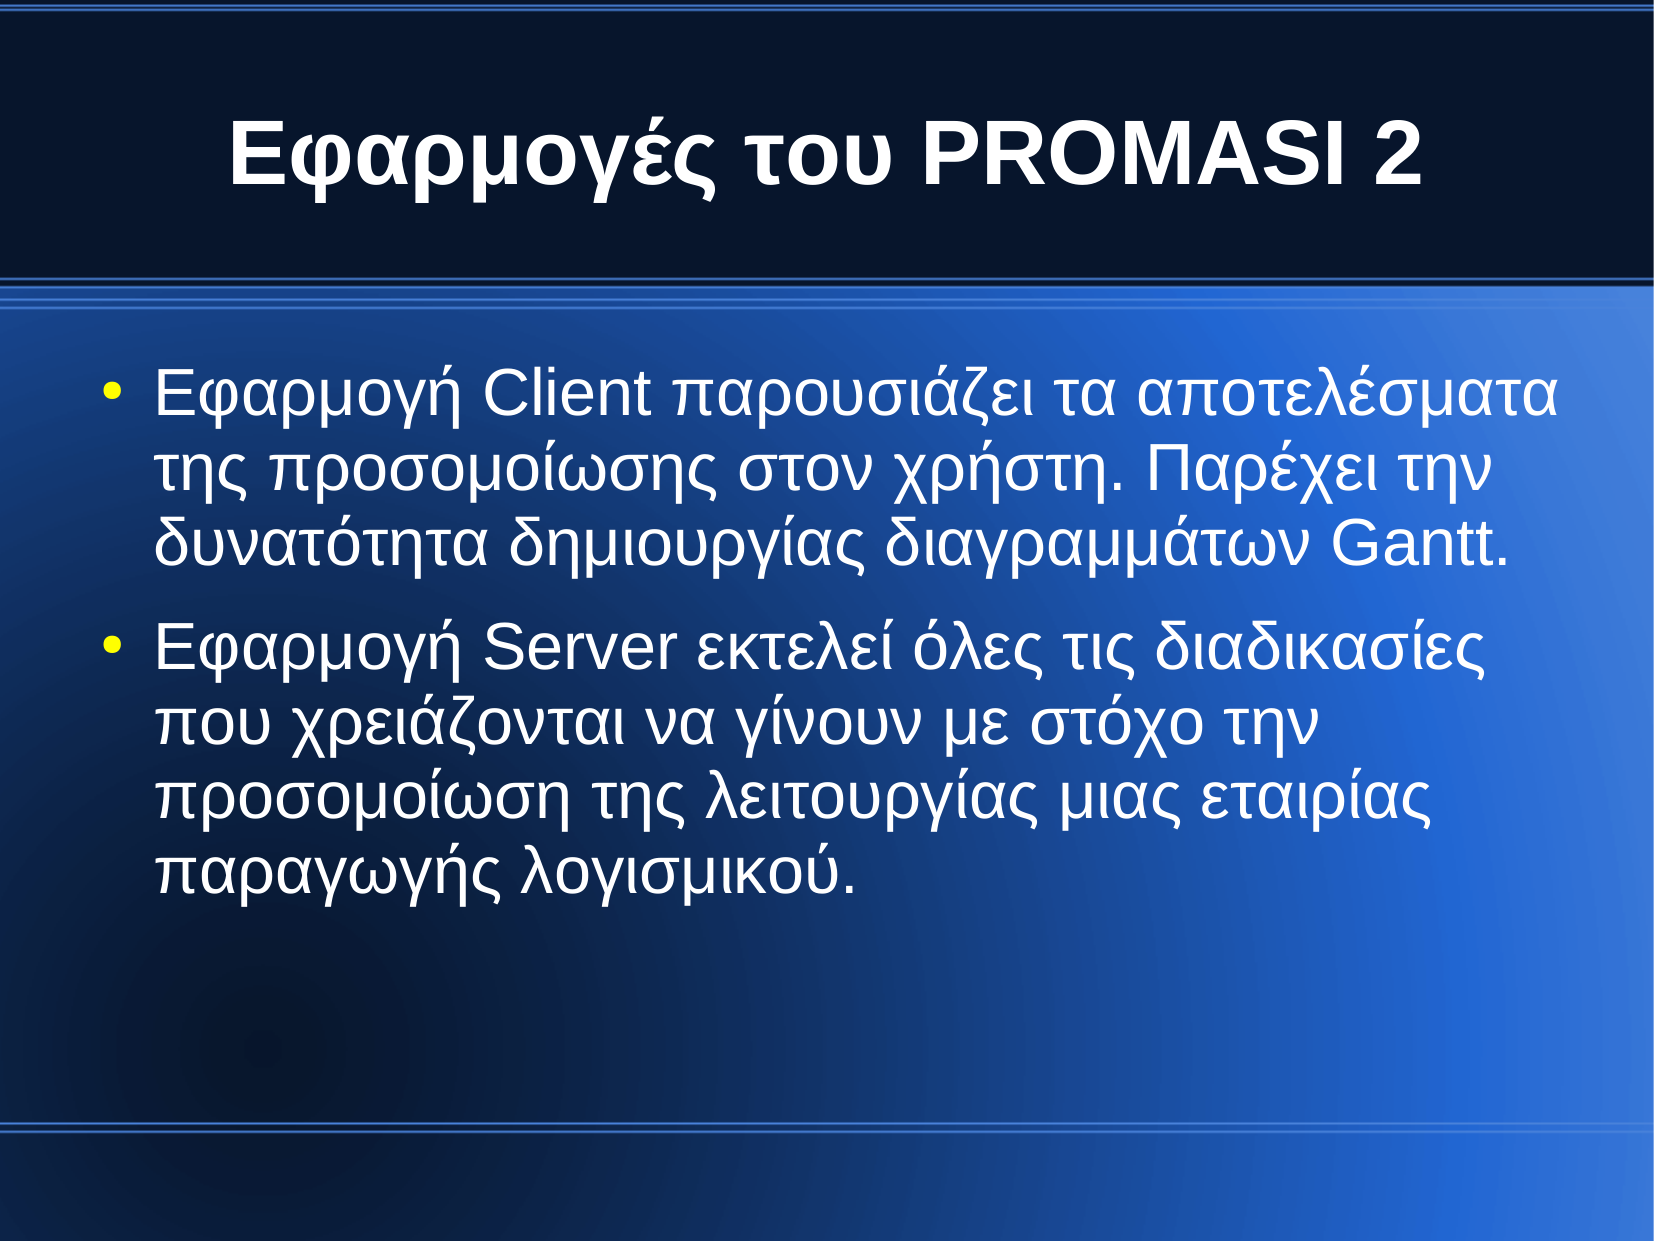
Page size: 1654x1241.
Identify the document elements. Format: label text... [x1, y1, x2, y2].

list Εφαρμογή Client παρουσιάζει τα αποτελέσματα της προσομοίωσης στον χρήστη. Παρέχει την δυνατότητα δημιουργίας διαγραμμάτων Gantt. Εφαρμογή Server εκτελεί όλες τις διαδικασίες που χρειάζονται να γίνουν με στόχο την προσομοίωση της λειτουργίας μιας εταιρίας παραγωγής λογισμικού. [82, 355, 1571, 1174]
picture [0, 0, 1654, 1241]
title Εφαρμογές του PROMASI 2 [82, 49, 1571, 257]
